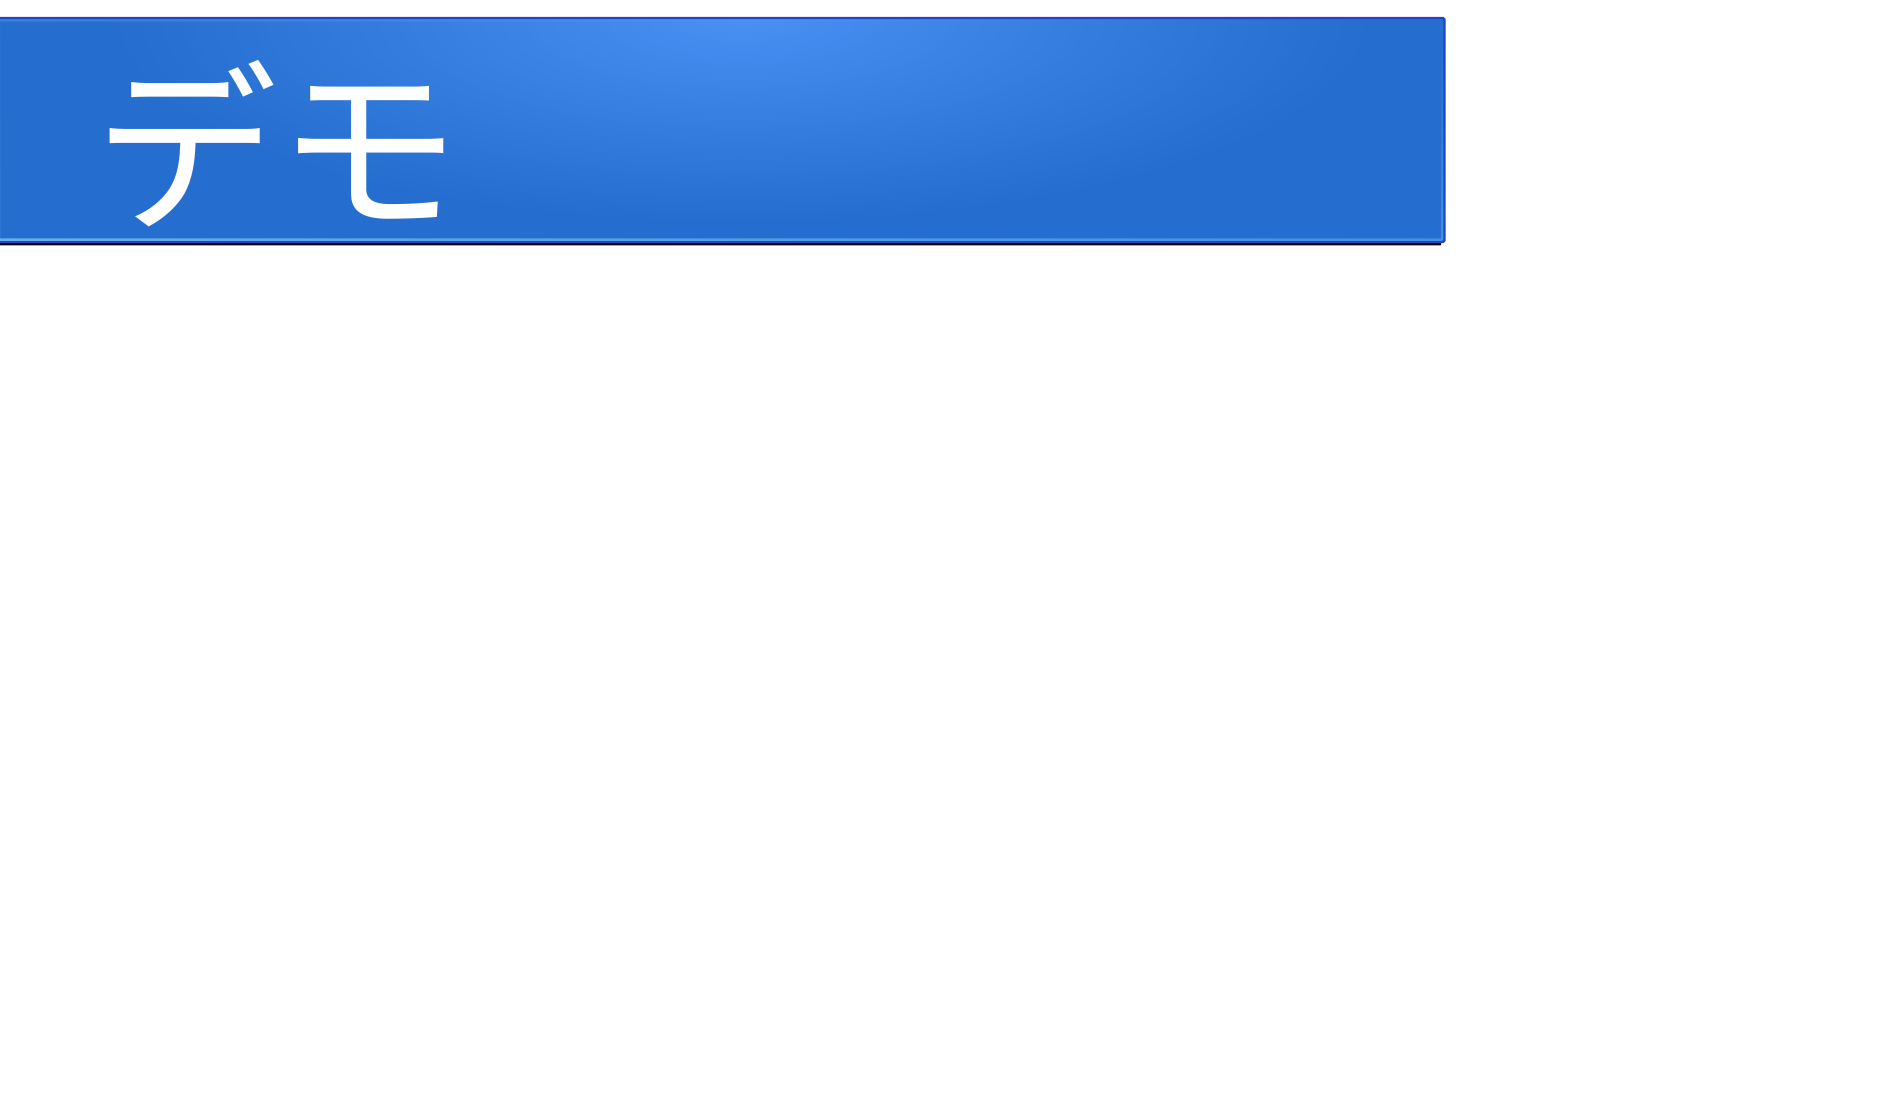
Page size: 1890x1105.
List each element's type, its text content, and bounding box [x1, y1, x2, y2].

title デモ [94, 15, 1429, 257]
